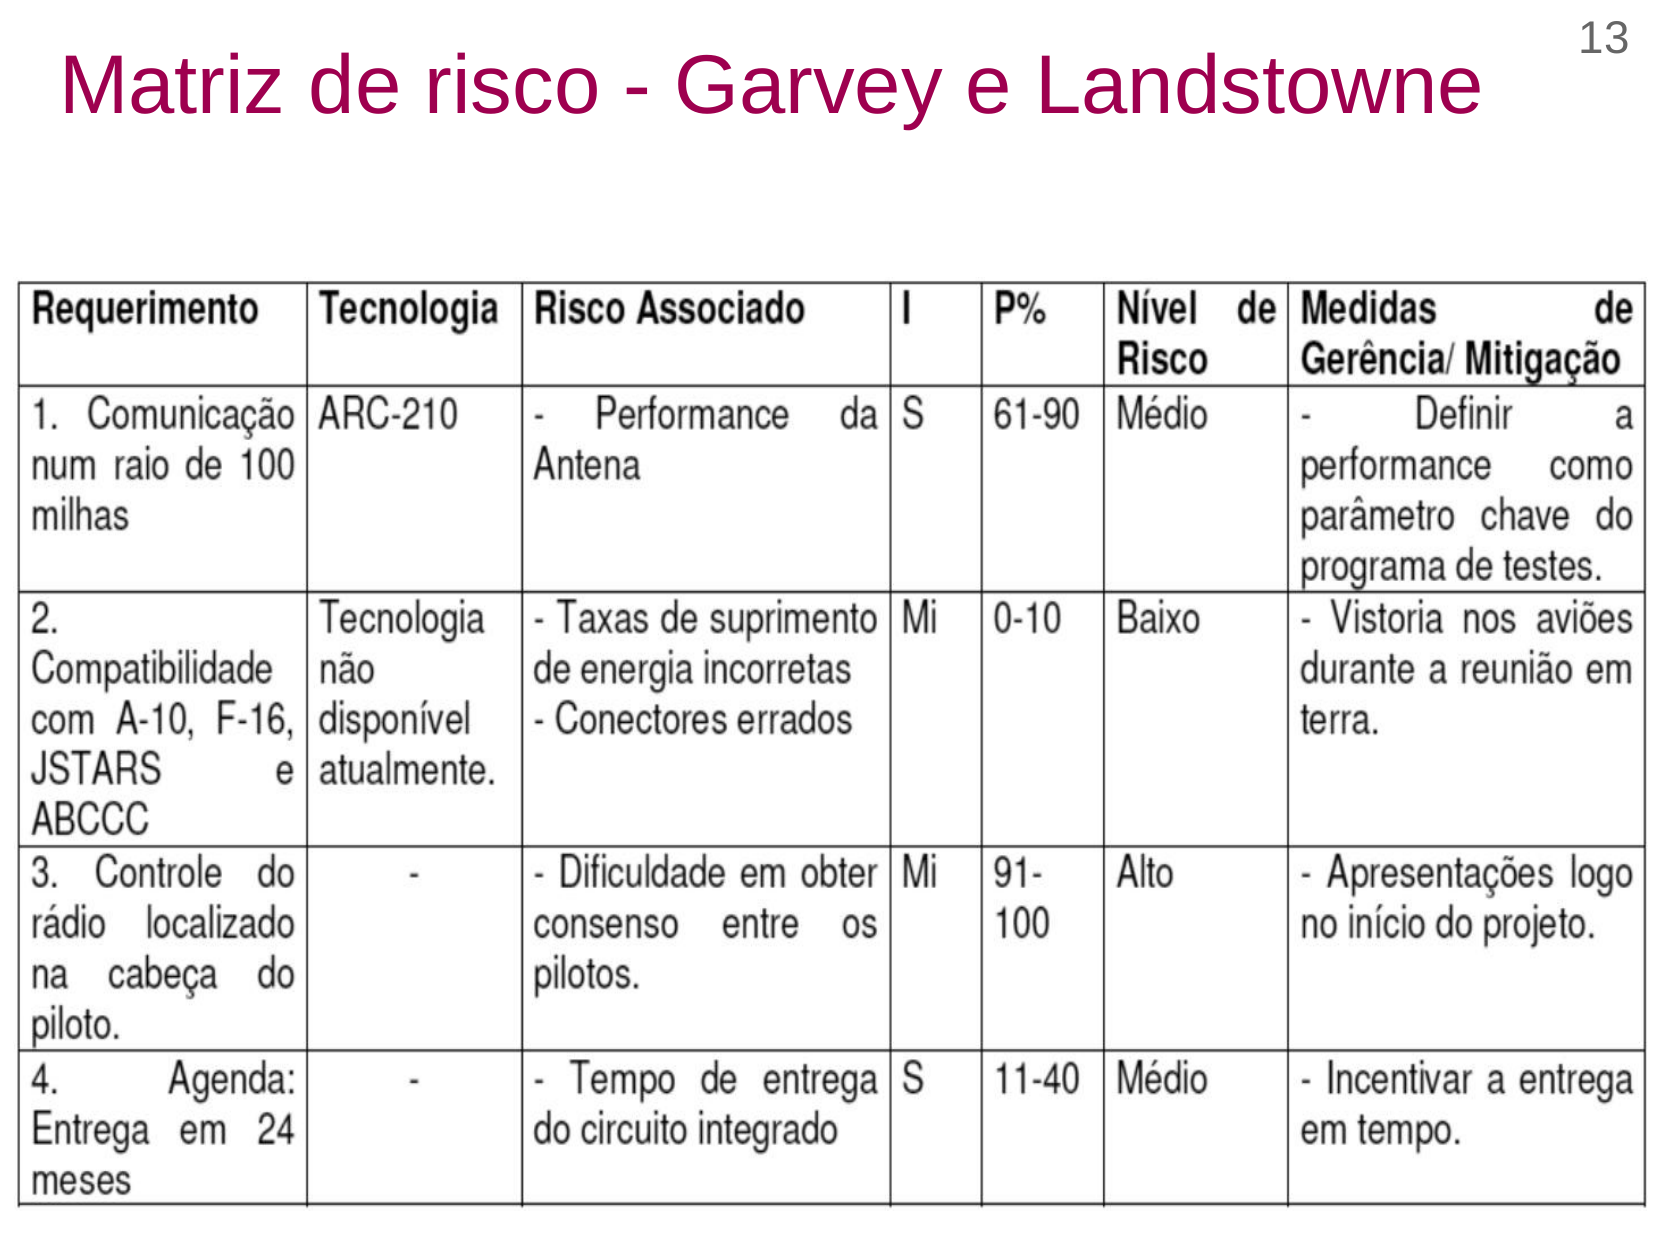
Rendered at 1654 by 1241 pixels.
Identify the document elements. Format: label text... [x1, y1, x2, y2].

title Matriz de risco - Garvey e Landstowne [59, 29, 1595, 148]
picture [13, 277, 1648, 1211]
